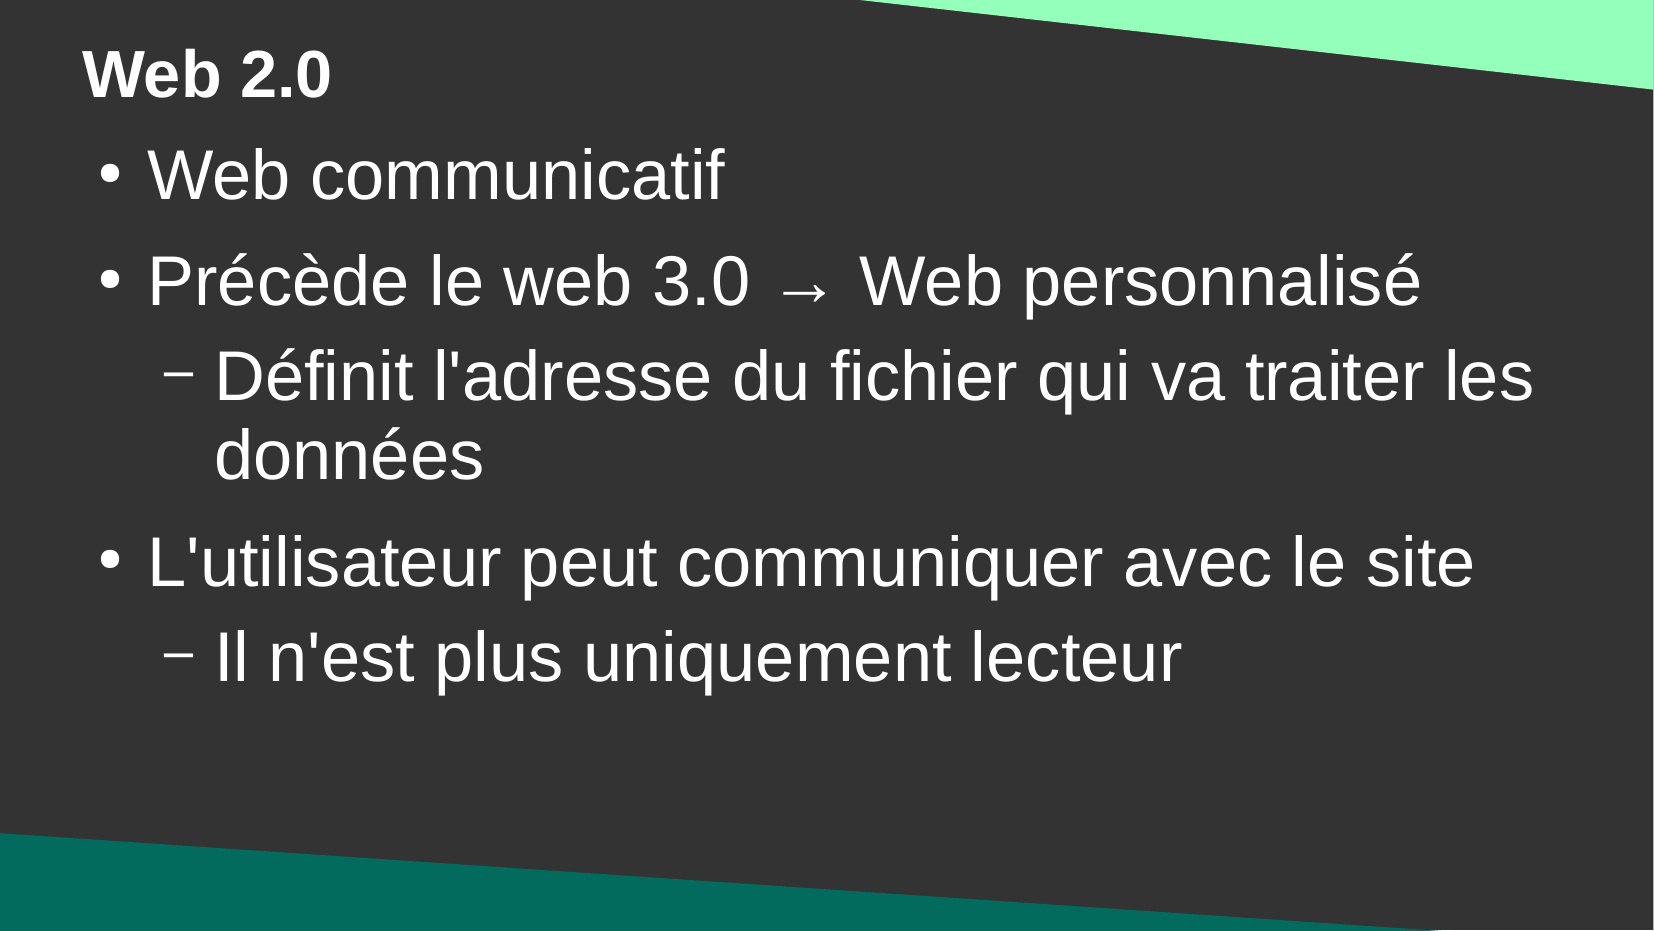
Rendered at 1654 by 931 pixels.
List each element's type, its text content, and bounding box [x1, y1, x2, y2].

title Web 2.0 [82, 37, 1571, 115]
list Web communicatif Précède le web 3.0 → Web personnalisé Définit l'adresse du fichier qui va traiter les données L'utilisateur peut communiquer avec le site Il n'est plus uniquement lecteur [80, 135, 1605, 700]
text_box [859, 0, 1654, 90]
